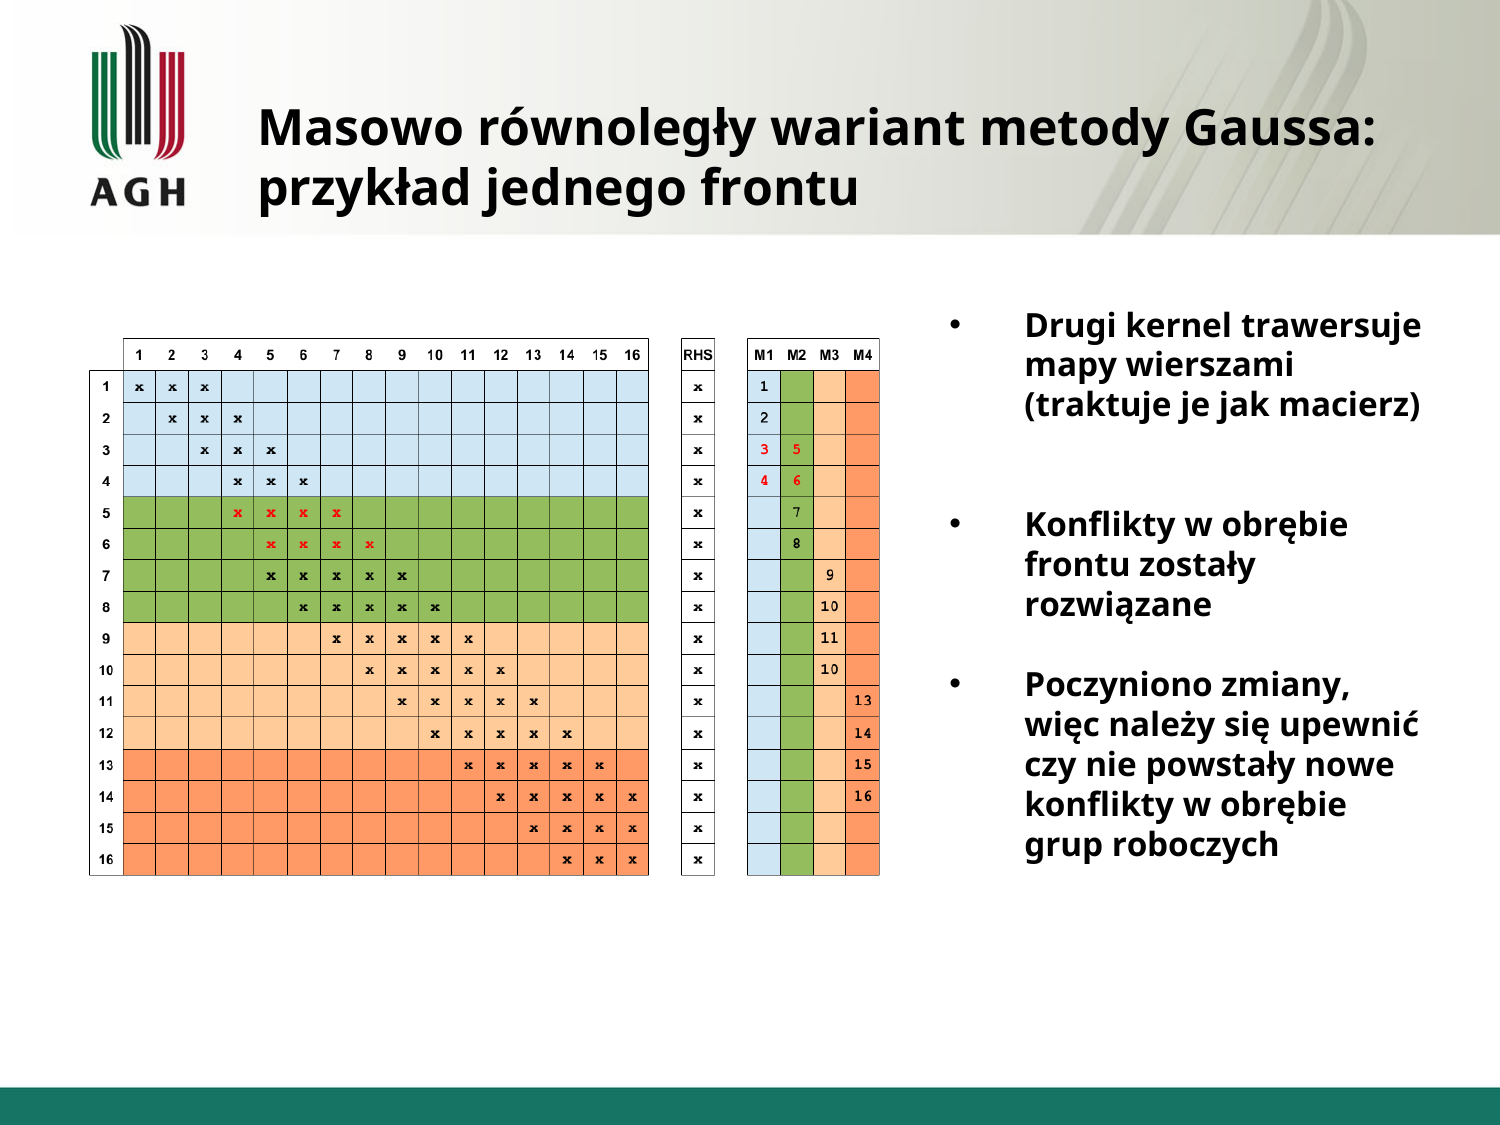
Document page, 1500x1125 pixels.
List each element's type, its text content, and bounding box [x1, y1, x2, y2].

title Masowo równoległy wariant metody Gaussa: przykład jednego frontu [242, 78, 1425, 233]
picture [0, 0, 1500, 1125]
text_box Drugi kernel trawersuje mapy wierszami (traktuje je jak macierz) Konflikty w obrębie frontu zostały rozwiązane Poczyniono zmiany, więc należy się upewnić czy nie powstały nowe konflikty w obrębie grup roboczych [934, 296, 1443, 871]
